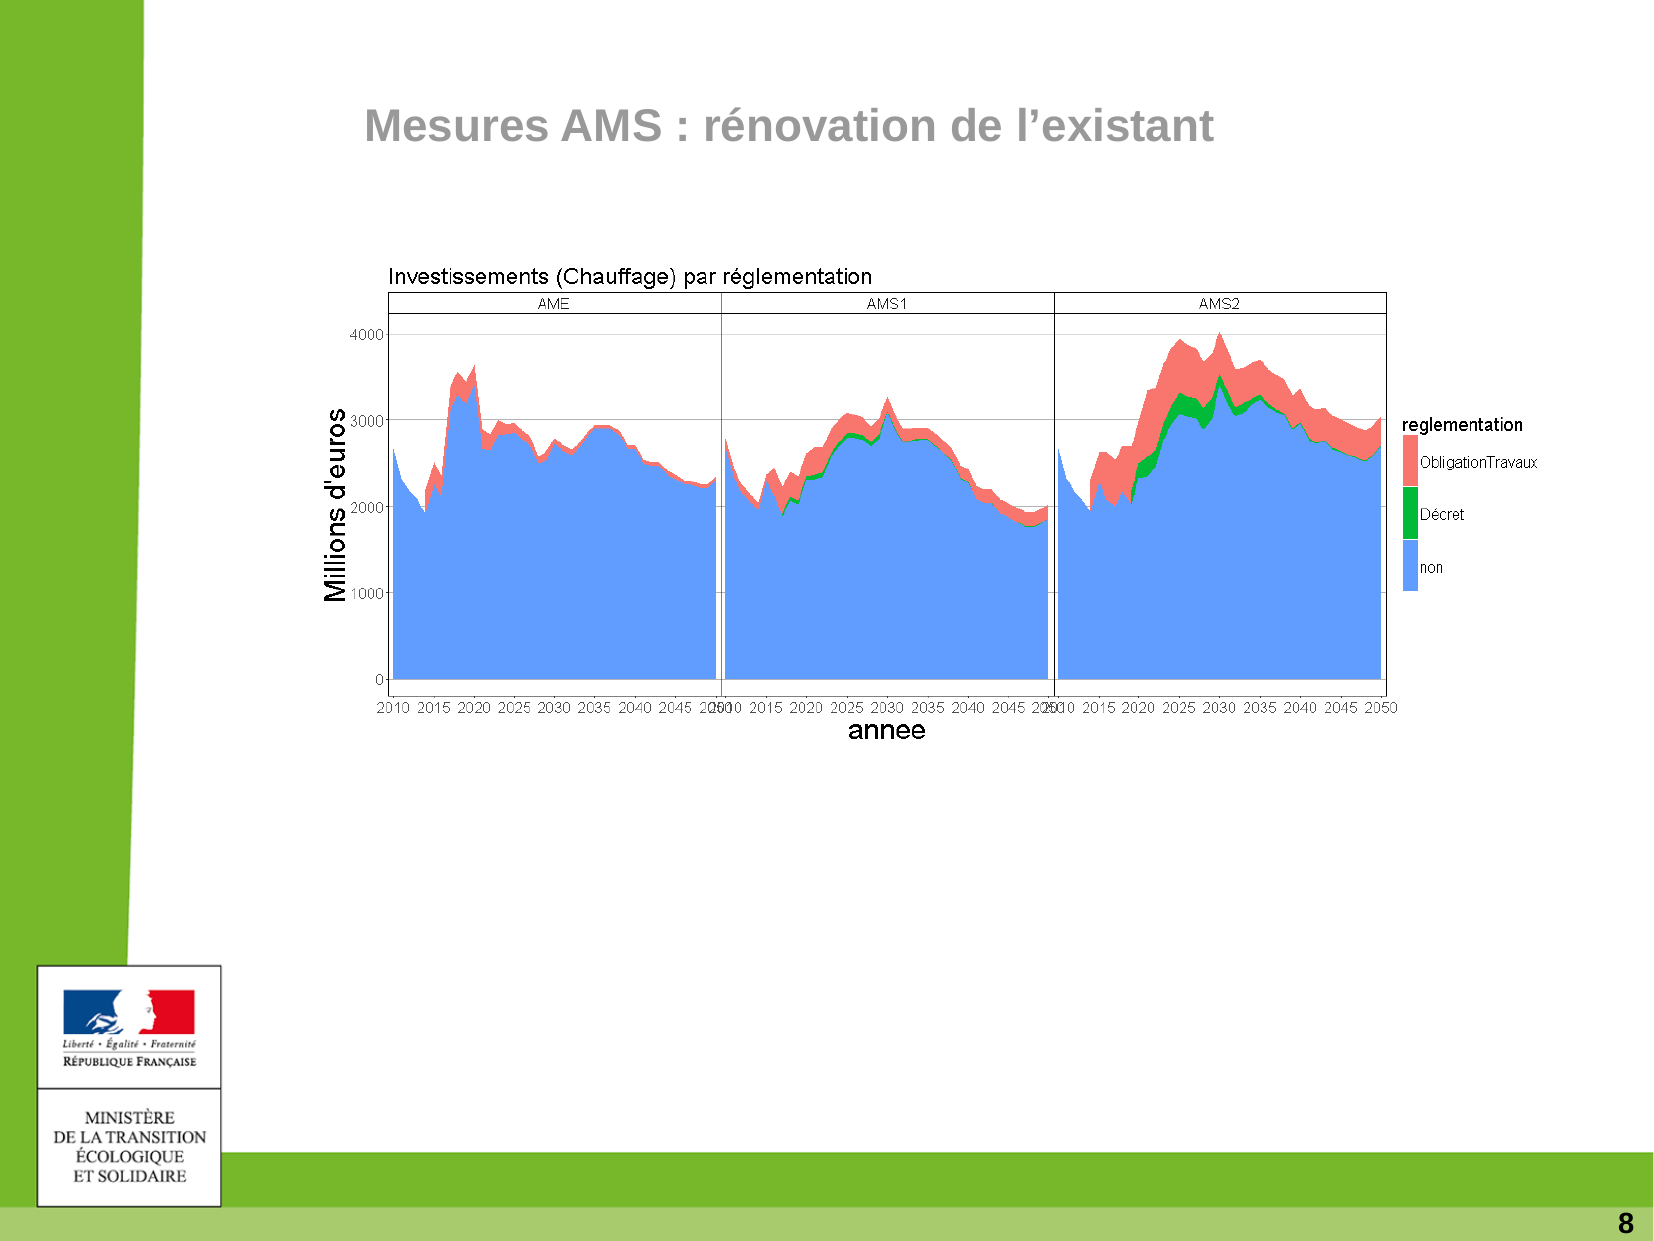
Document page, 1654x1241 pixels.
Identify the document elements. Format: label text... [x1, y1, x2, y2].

text_box Mesures AMS : rénovation de l’existant [349, 99, 1231, 151]
picture [0, 0, 1654, 1241]
